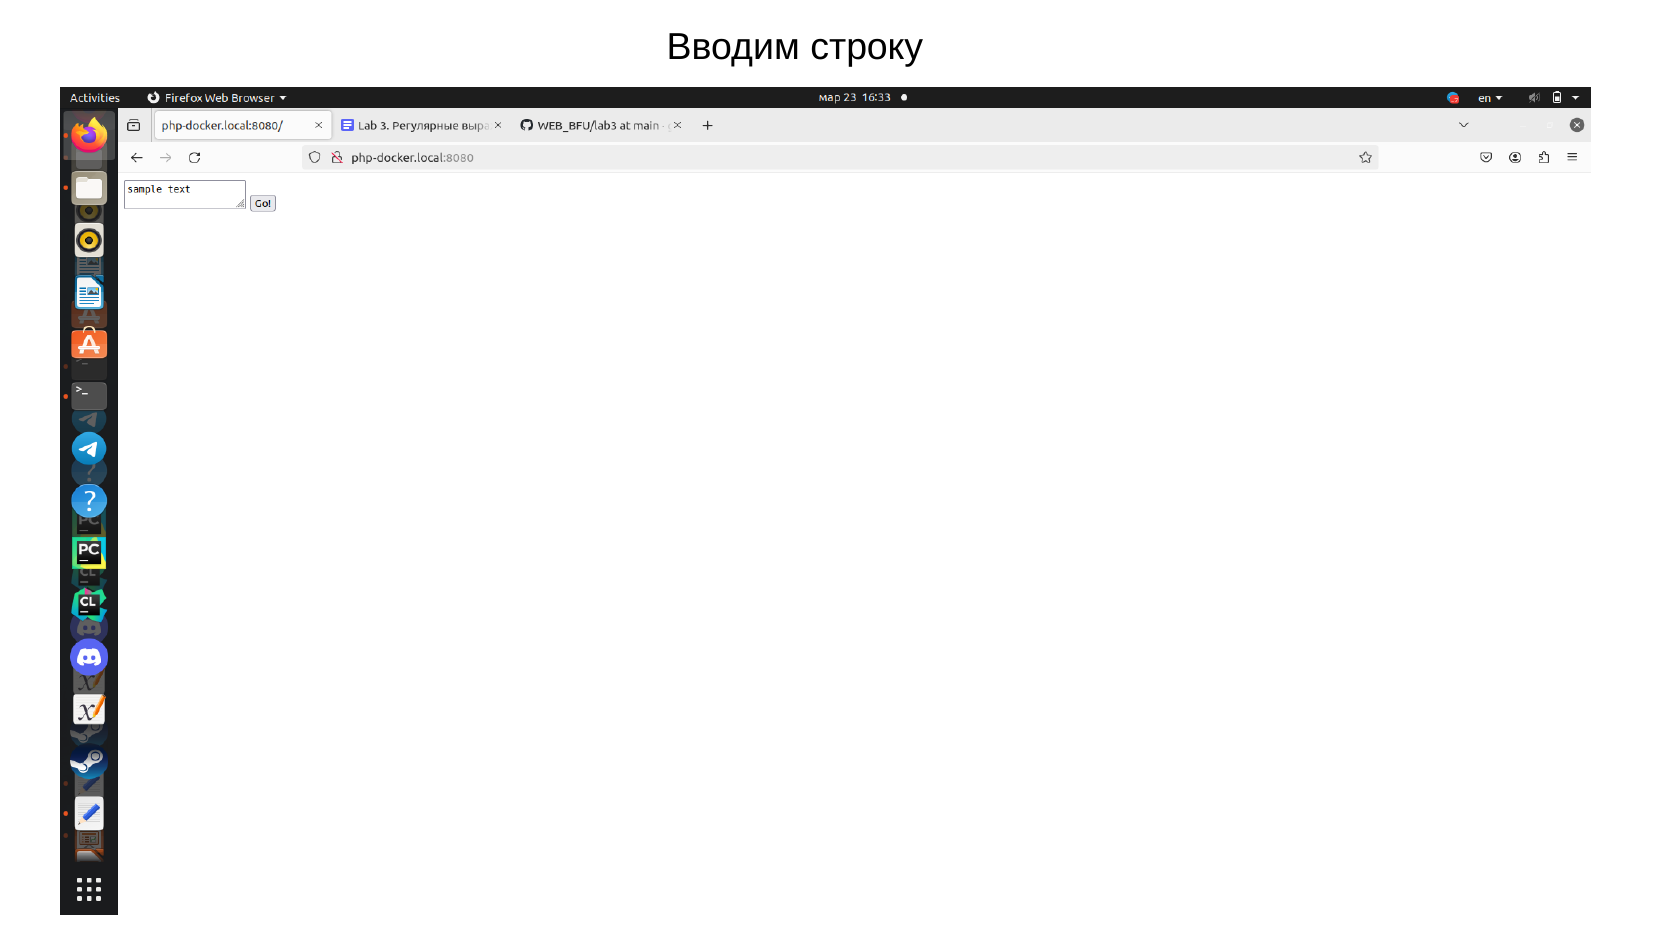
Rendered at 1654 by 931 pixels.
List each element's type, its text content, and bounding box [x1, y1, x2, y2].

text_box Вводим строку [450, 18, 1141, 76]
picture [60, 87, 1591, 916]
